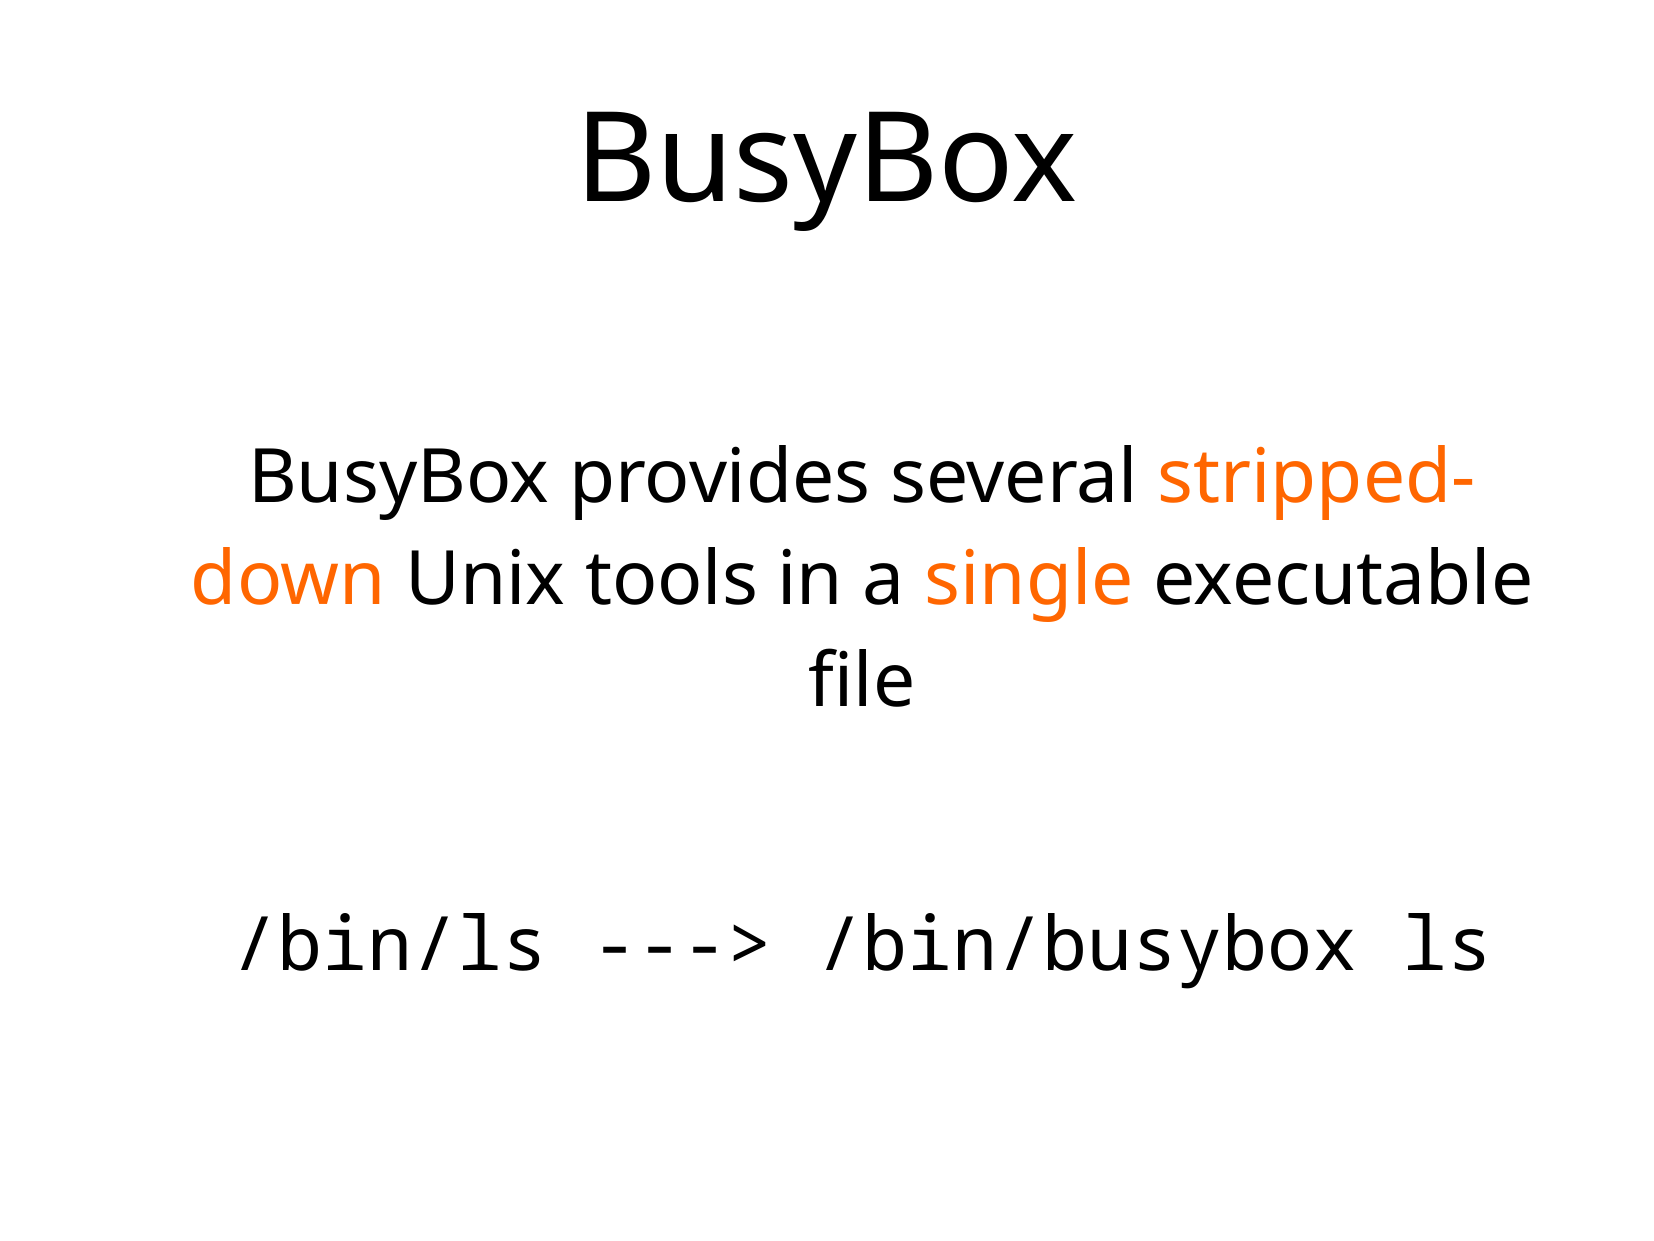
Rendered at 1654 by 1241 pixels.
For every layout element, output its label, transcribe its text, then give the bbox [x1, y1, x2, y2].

title BusyBox [82, 49, 1571, 257]
list BusyBox provides several stripped-down Unix tools in a single executable file /bin/ls ---> /bin/busybox ls [82, 290, 1571, 1010]
